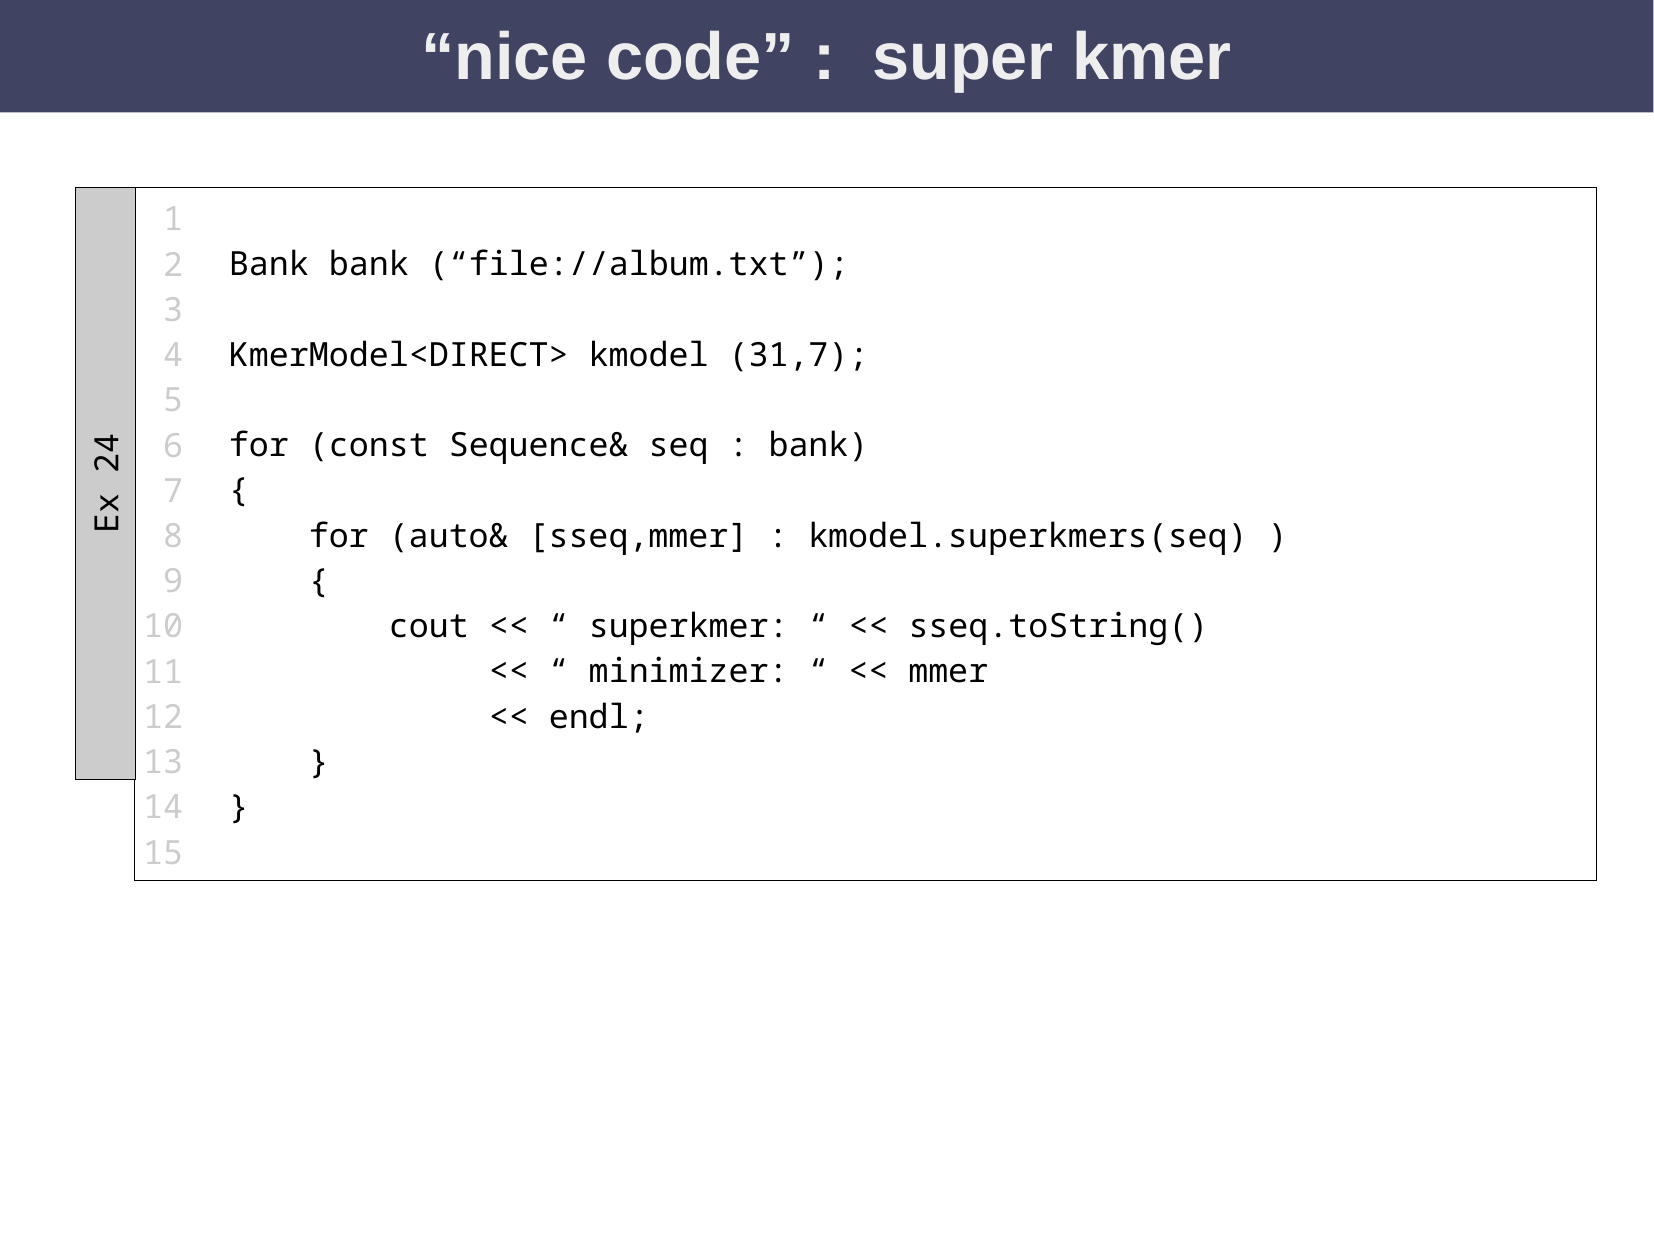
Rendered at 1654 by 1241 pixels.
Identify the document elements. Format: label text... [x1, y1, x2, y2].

text_box Ex 24 [75, 187, 128, 780]
text_box 1 2 3 4 5 6 7 8 9 10 11 12 13 14 15 [128, 187, 204, 781]
text_box “nice code” : super kmer [0, 0, 1654, 113]
text_box Bank bank (“file://album.txt”); KmerModel<DIRECT> kmodel (31,7); for (const Sequence& seq : bank) { for (auto& [sseq,mmer] : kmodel.superkmers(seq) ) { cout << “ superkmer: “ << sseq.toString() << “ minimizer: “ << mmer << endl; } } [204, 187, 1597, 780]
